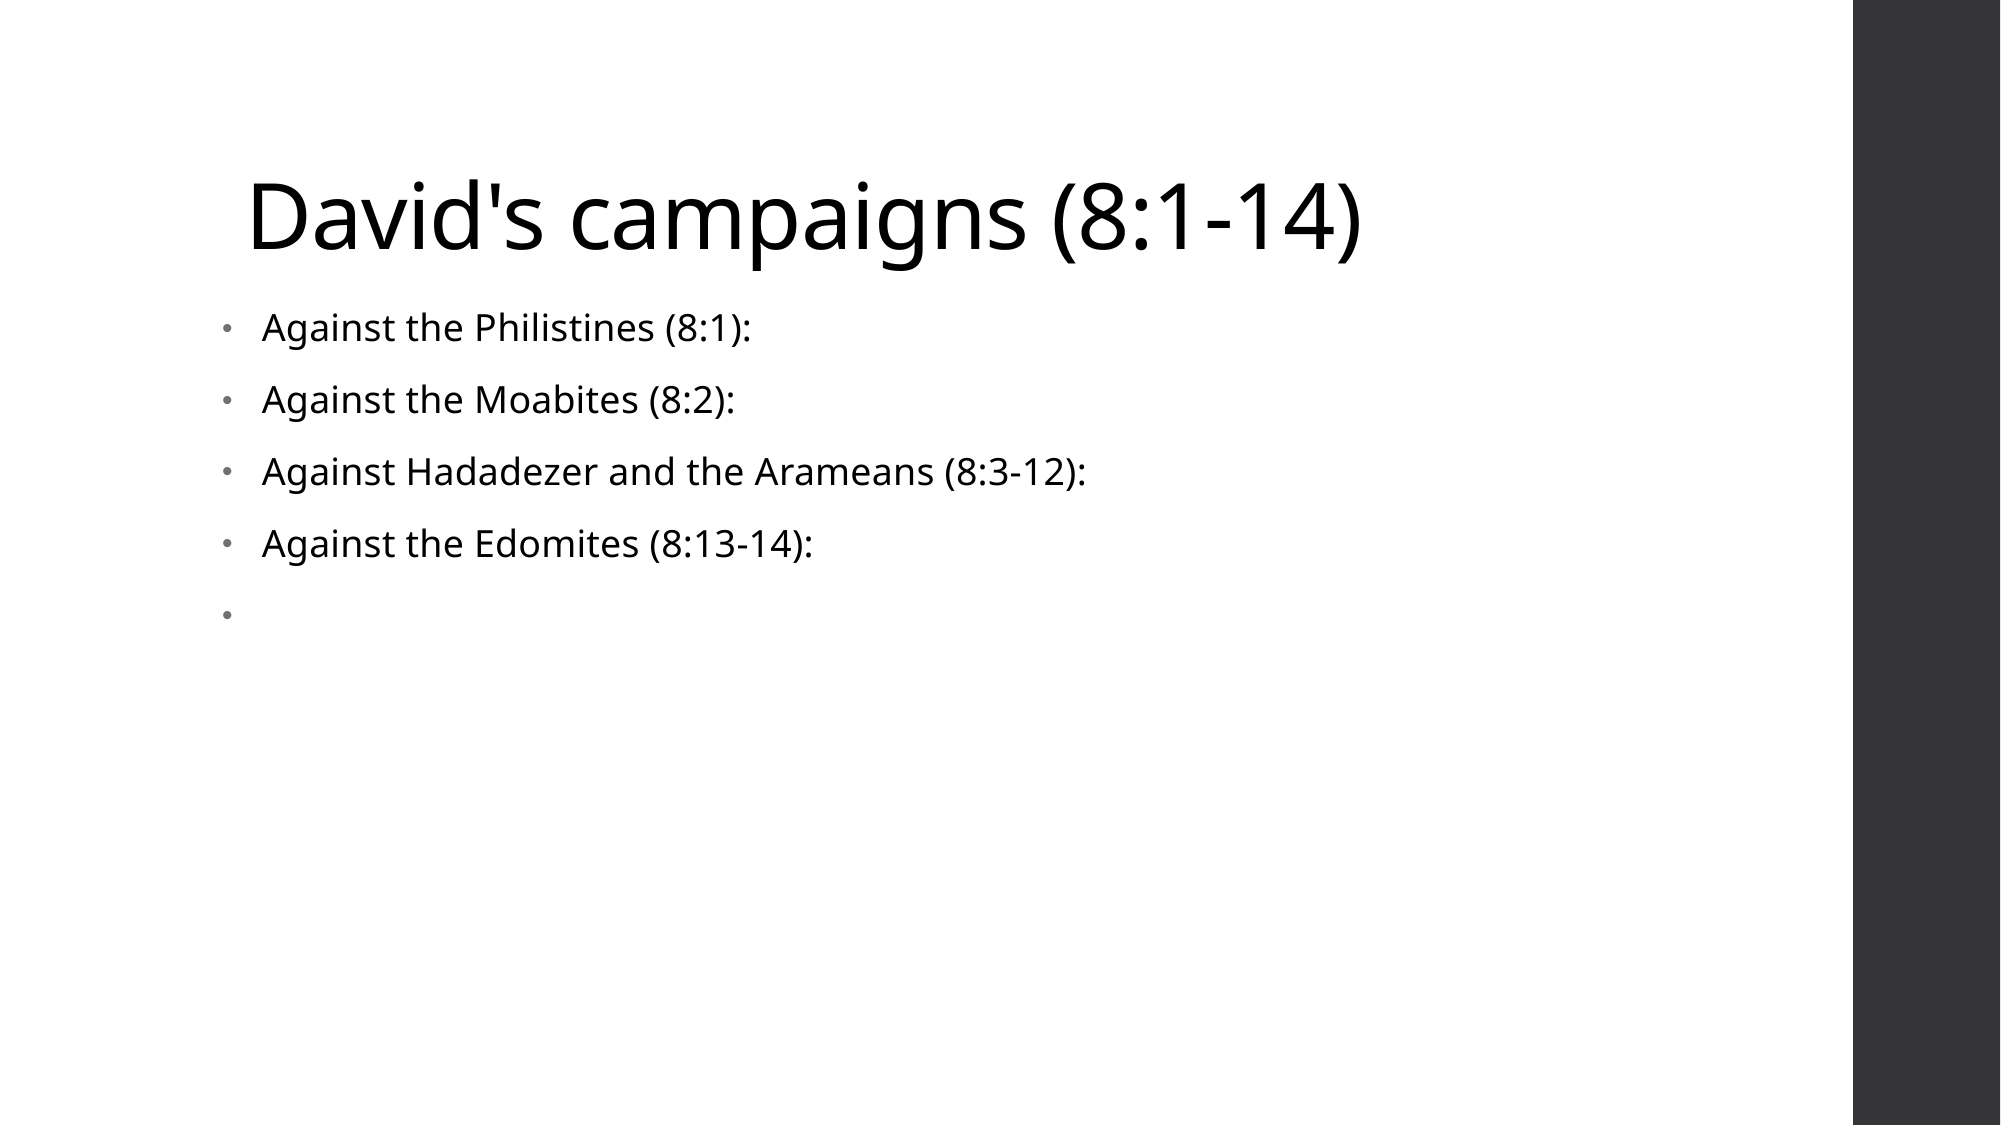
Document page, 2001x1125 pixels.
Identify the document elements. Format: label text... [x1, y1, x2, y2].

title David's campaigns (8:1-14) [206, 60, 1797, 278]
list Against the Philistines (8:1): Against the Moabites (8:2): Against Hadadezer and the Arameans (8:3-12): Against the Edomites (8:13-14): [206, 299, 1617, 1014]
